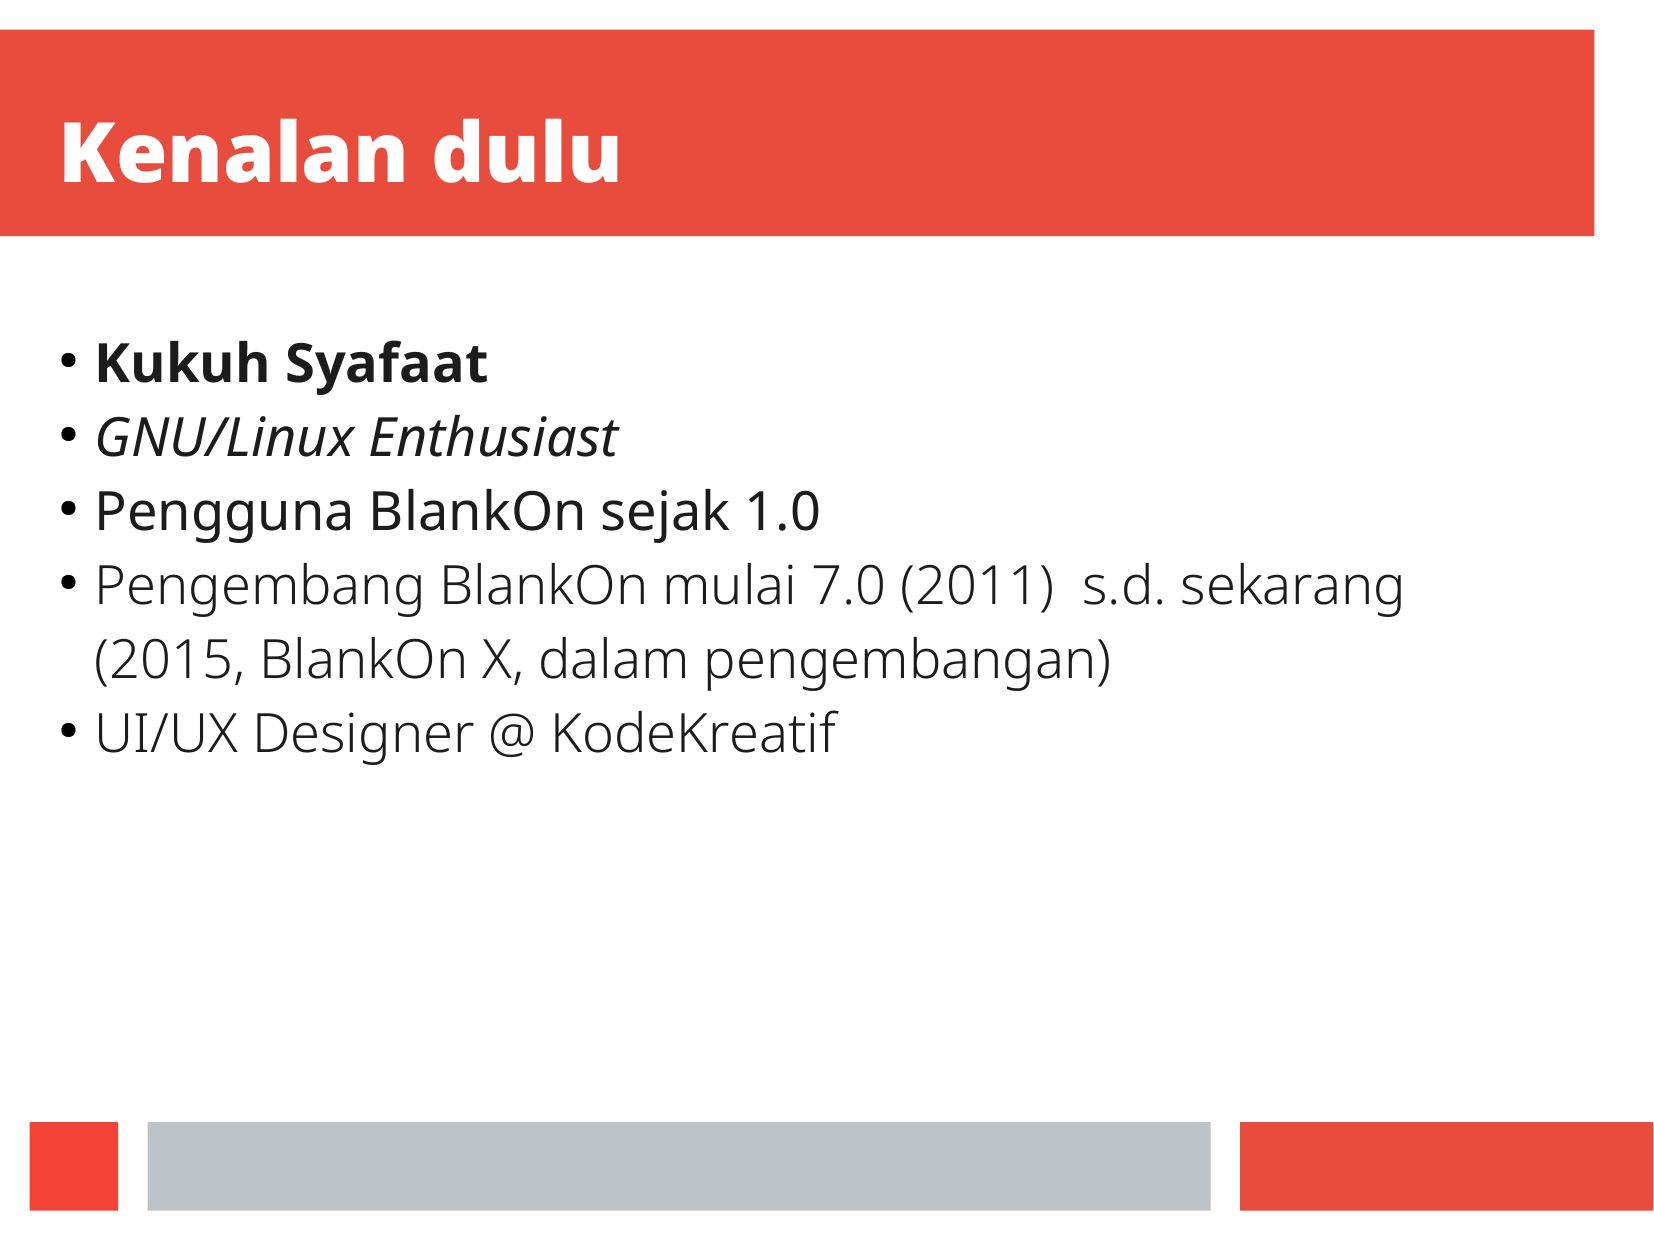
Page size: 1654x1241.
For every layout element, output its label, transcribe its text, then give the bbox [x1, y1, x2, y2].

subtitle Kukuh Syafaat GNU/Linux Enthusiast Pengguna BlankOn sejak 1.0 Pengembang BlankOn mulai 7.0 (2011) s.d. sekarang (2015, BlankOn X, dalam pengembangan) UI/UX Designer @ KodeKreatif [59, 324, 1565, 1093]
title Kenalan dulu [59, 59, 1595, 207]
